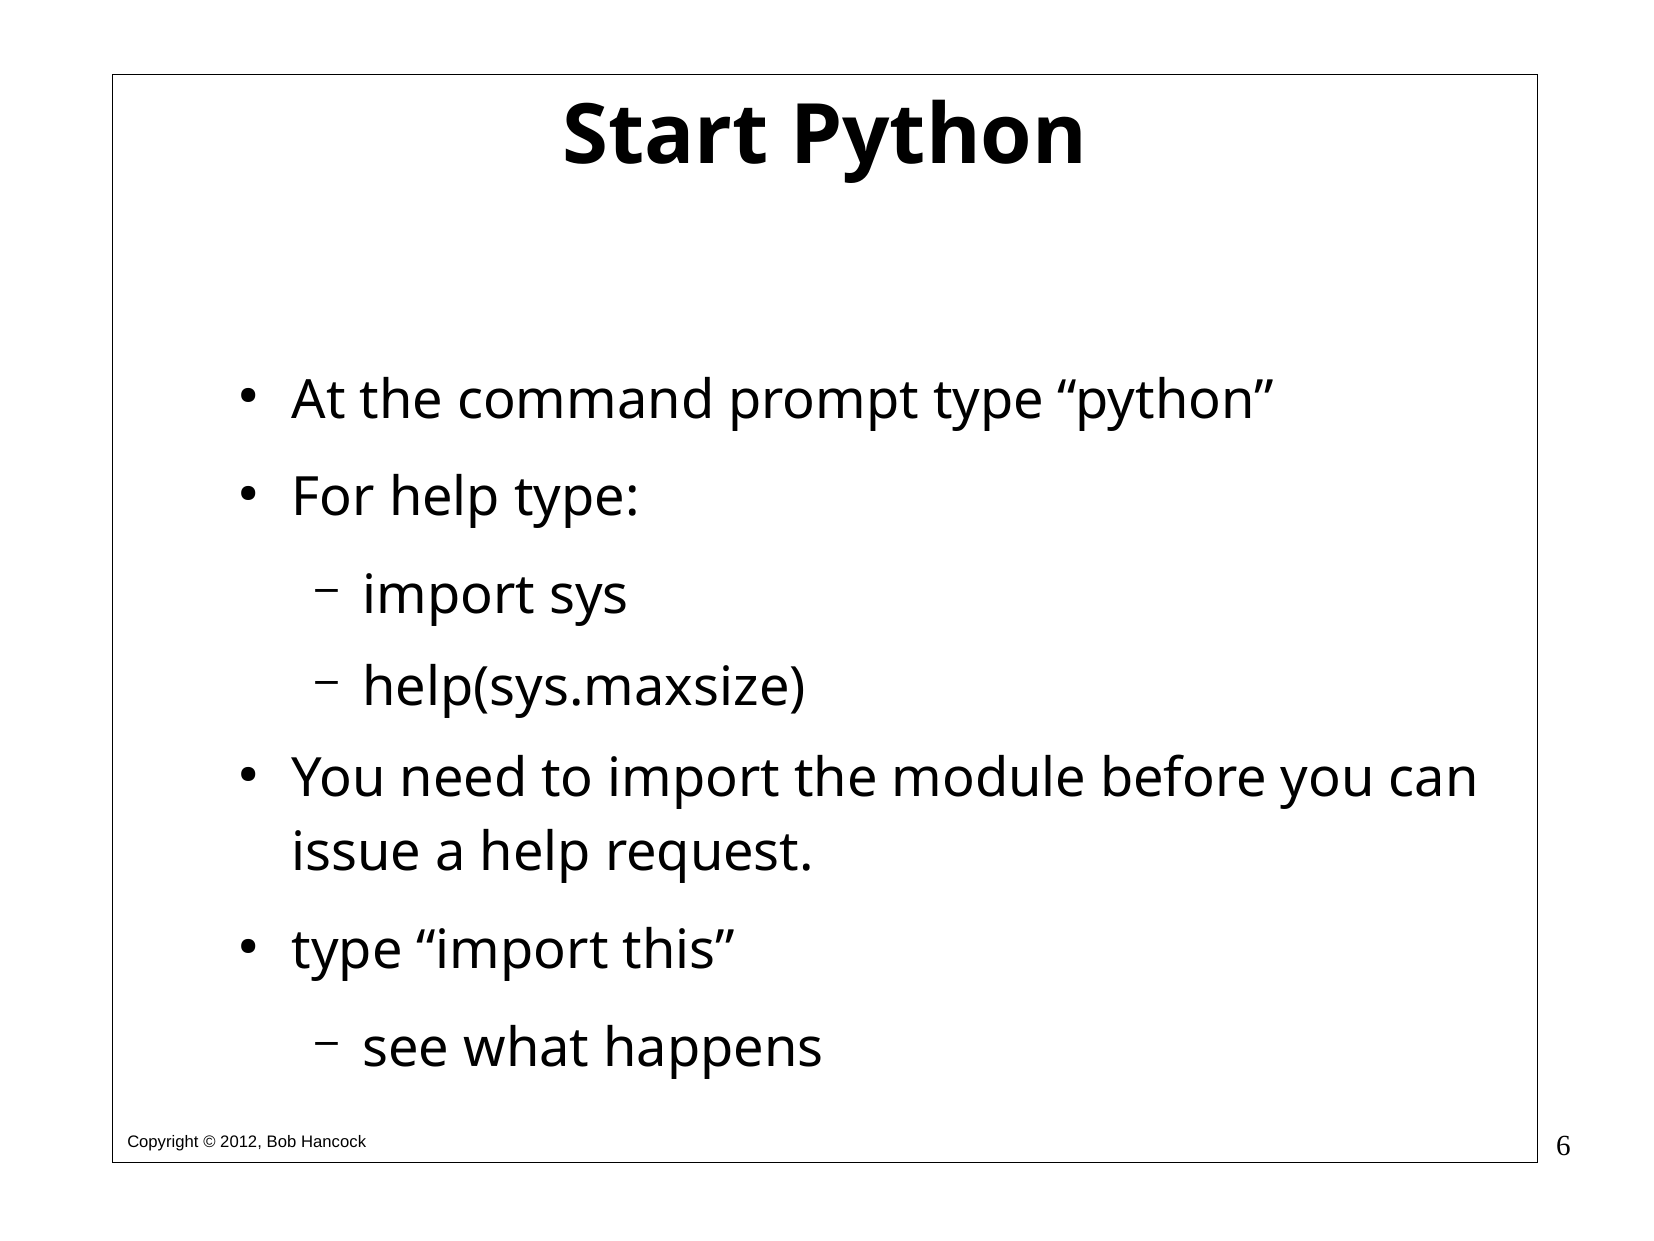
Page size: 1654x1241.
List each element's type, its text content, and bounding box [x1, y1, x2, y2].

title Start Python [112, 75, 1538, 188]
list At the command prompt type “python” For help type: import sys help(sys.maxsize) You need to import the module before you can issue a help request. type “import this” see what happens [150, 262, 1501, 1126]
text_box Copyright © 2012, Bob Hancock [112, 1125, 382, 1159]
